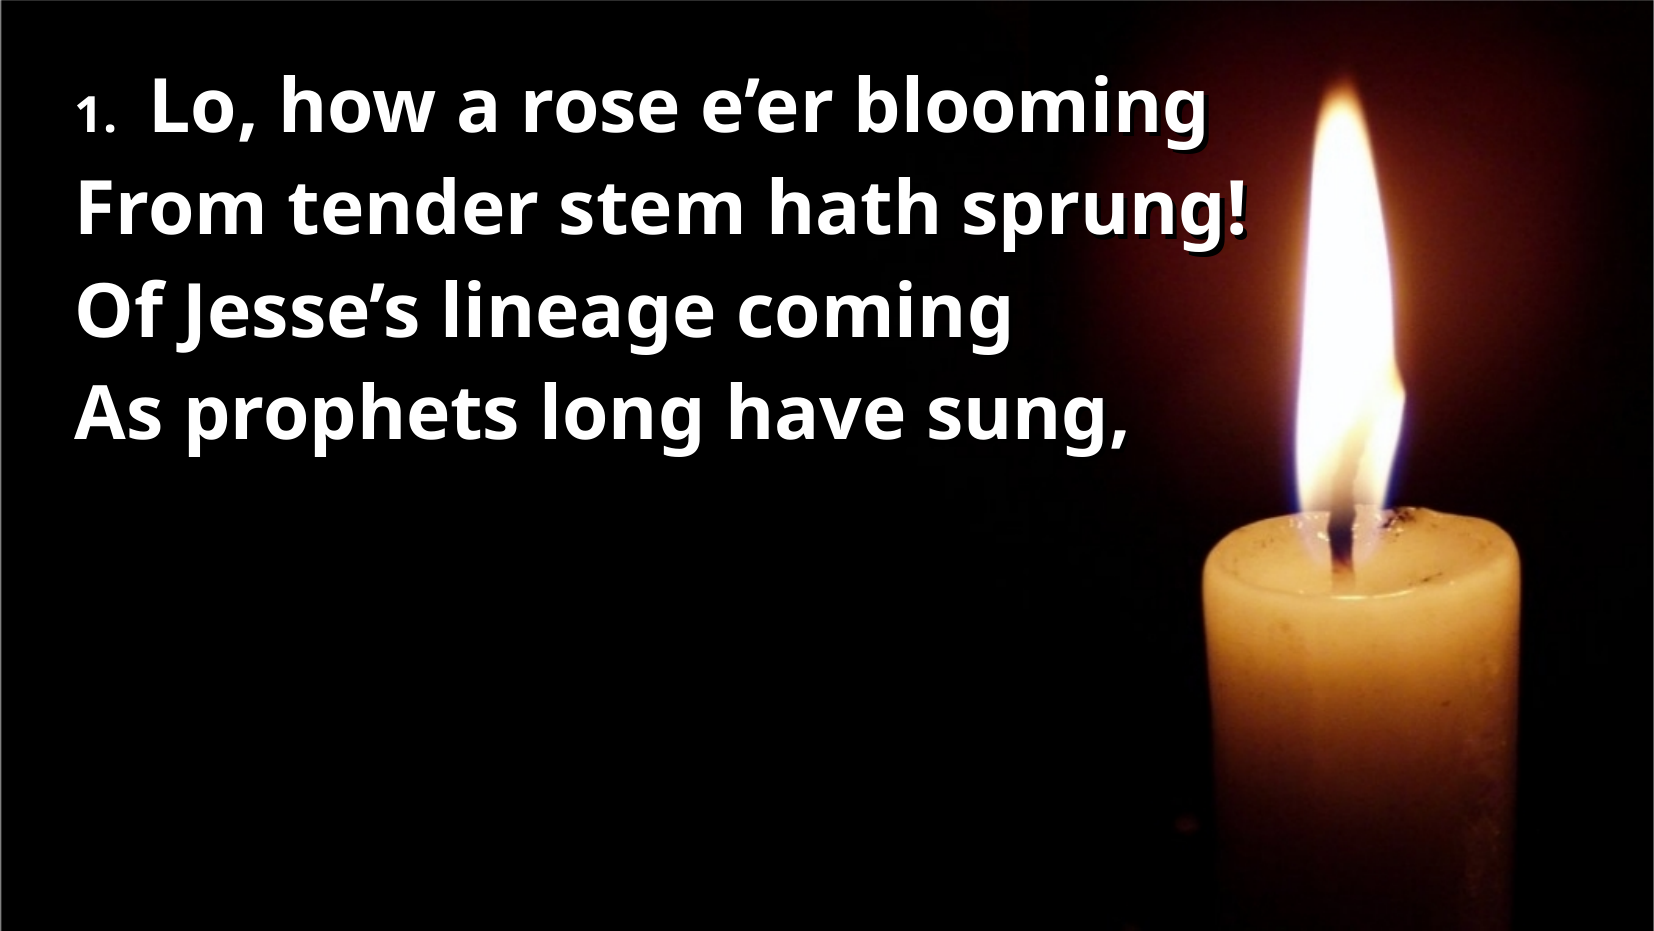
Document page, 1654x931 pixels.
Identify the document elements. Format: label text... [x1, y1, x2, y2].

picture [0, 0, 1654, 931]
text_box 1. Lo, how a rose e’er blooming From tender stem hath sprung! Of Jesse’s lineage coming As prophets long have sung, [60, 45, 1591, 460]
